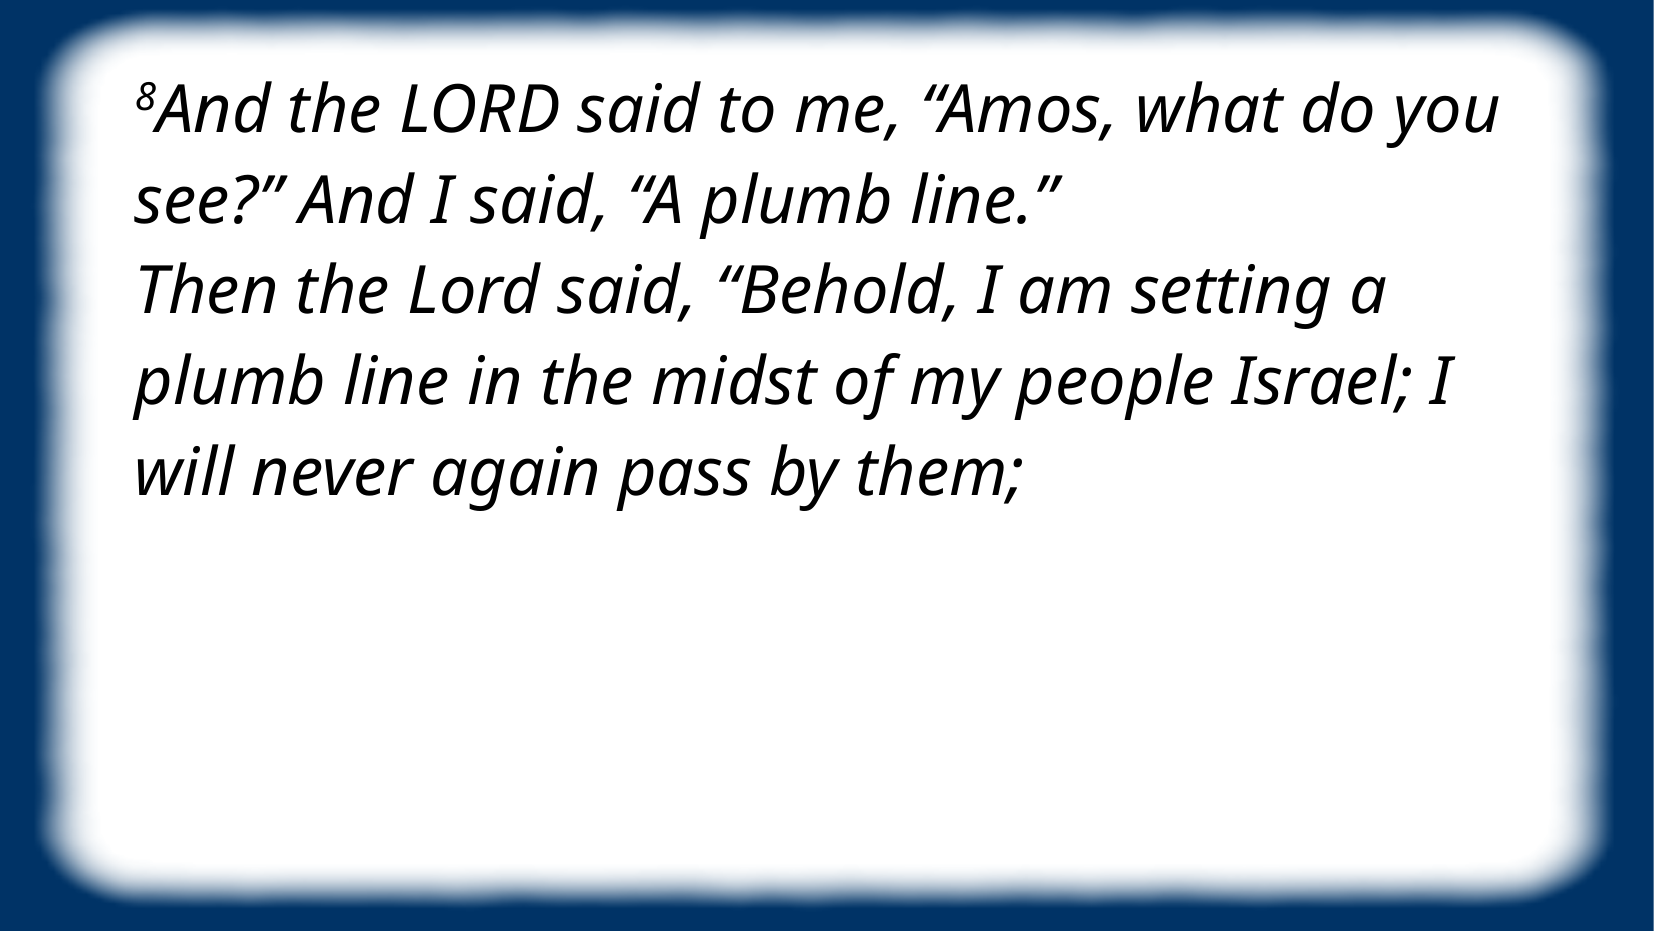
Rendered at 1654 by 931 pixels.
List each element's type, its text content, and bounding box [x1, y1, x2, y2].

text_box 8And the LORD said to me, “Amos, what do you see?” And I said, “A plumb line.” Then the Lord said, “Behold, I am setting a plumb line in the midst of my people Israel; I will never again pass by them; [120, 53, 1561, 526]
picture [0, 0, 1654, 931]
